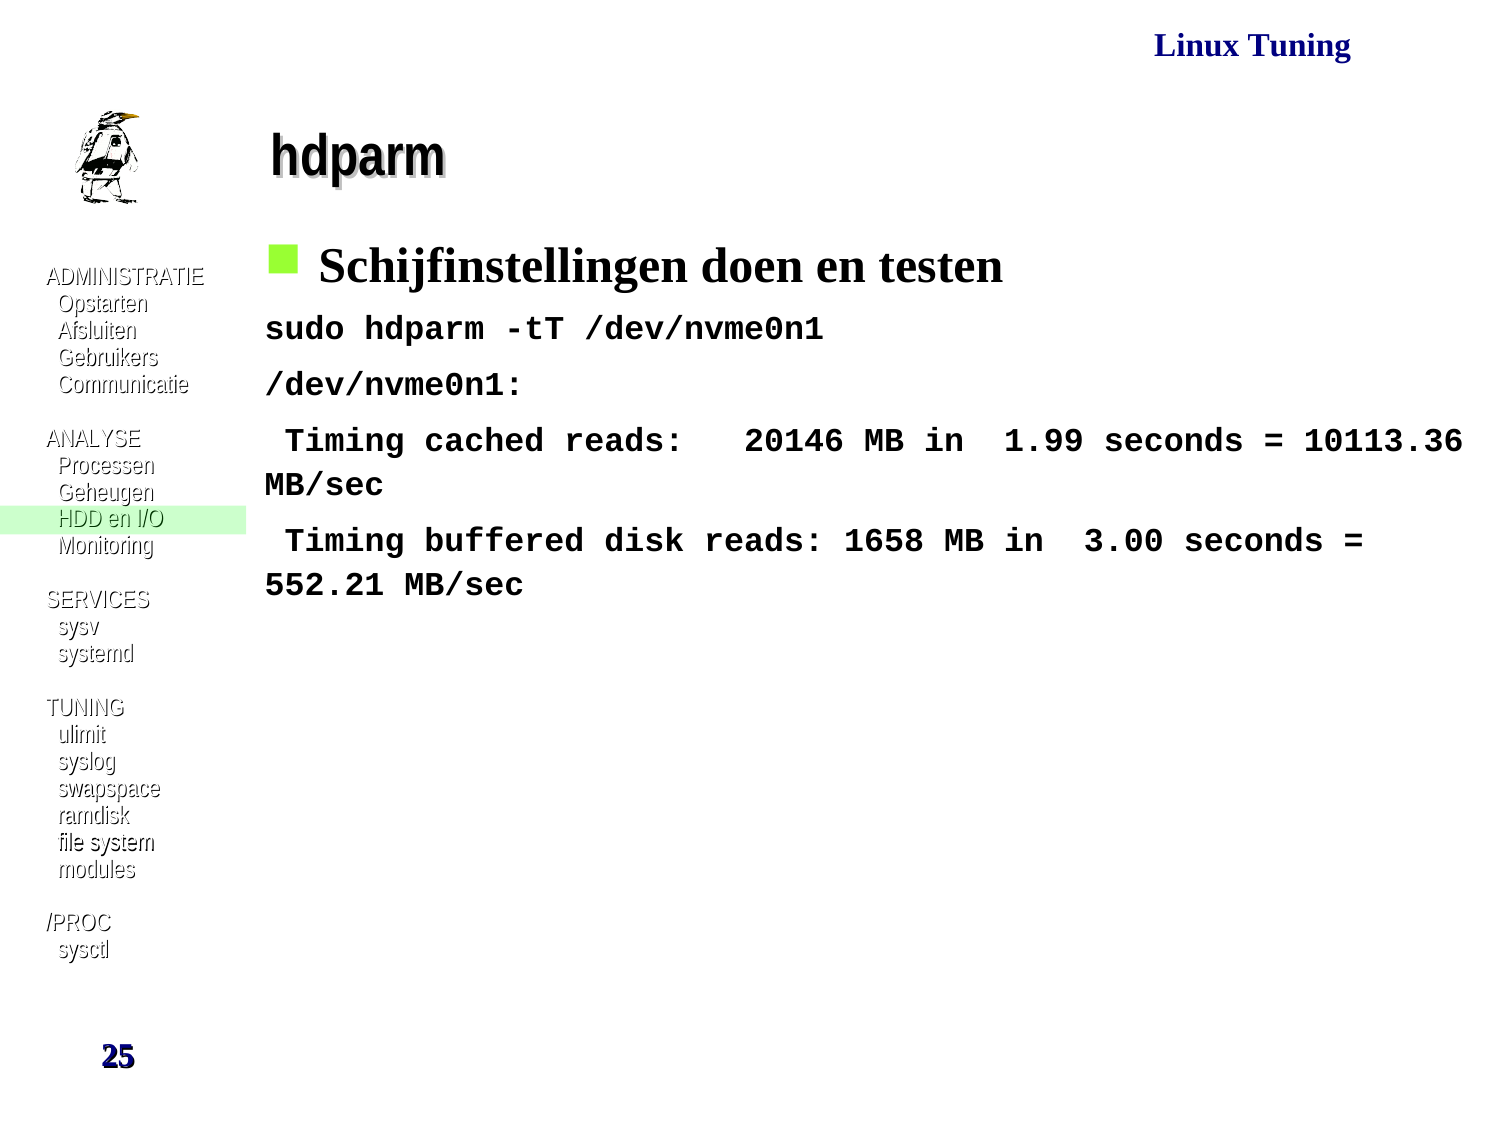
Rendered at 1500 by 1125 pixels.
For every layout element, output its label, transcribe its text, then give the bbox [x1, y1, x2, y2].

text_box [0, 505, 247, 535]
list Schijfinstellingen doen en testen sudo hdparm -tT /dev/nvme0n1 /dev/nvme0n1: Timing cached reads: 20146 MB in 1.99 seconds = 10113.36 MB/sec Timing buffered disk reads: 1658 MB in 3.00 seconds = 552.21 MB/sec [264, 229, 1486, 882]
picture [57, 105, 143, 206]
title hdparm [270, 41, 1500, 250]
